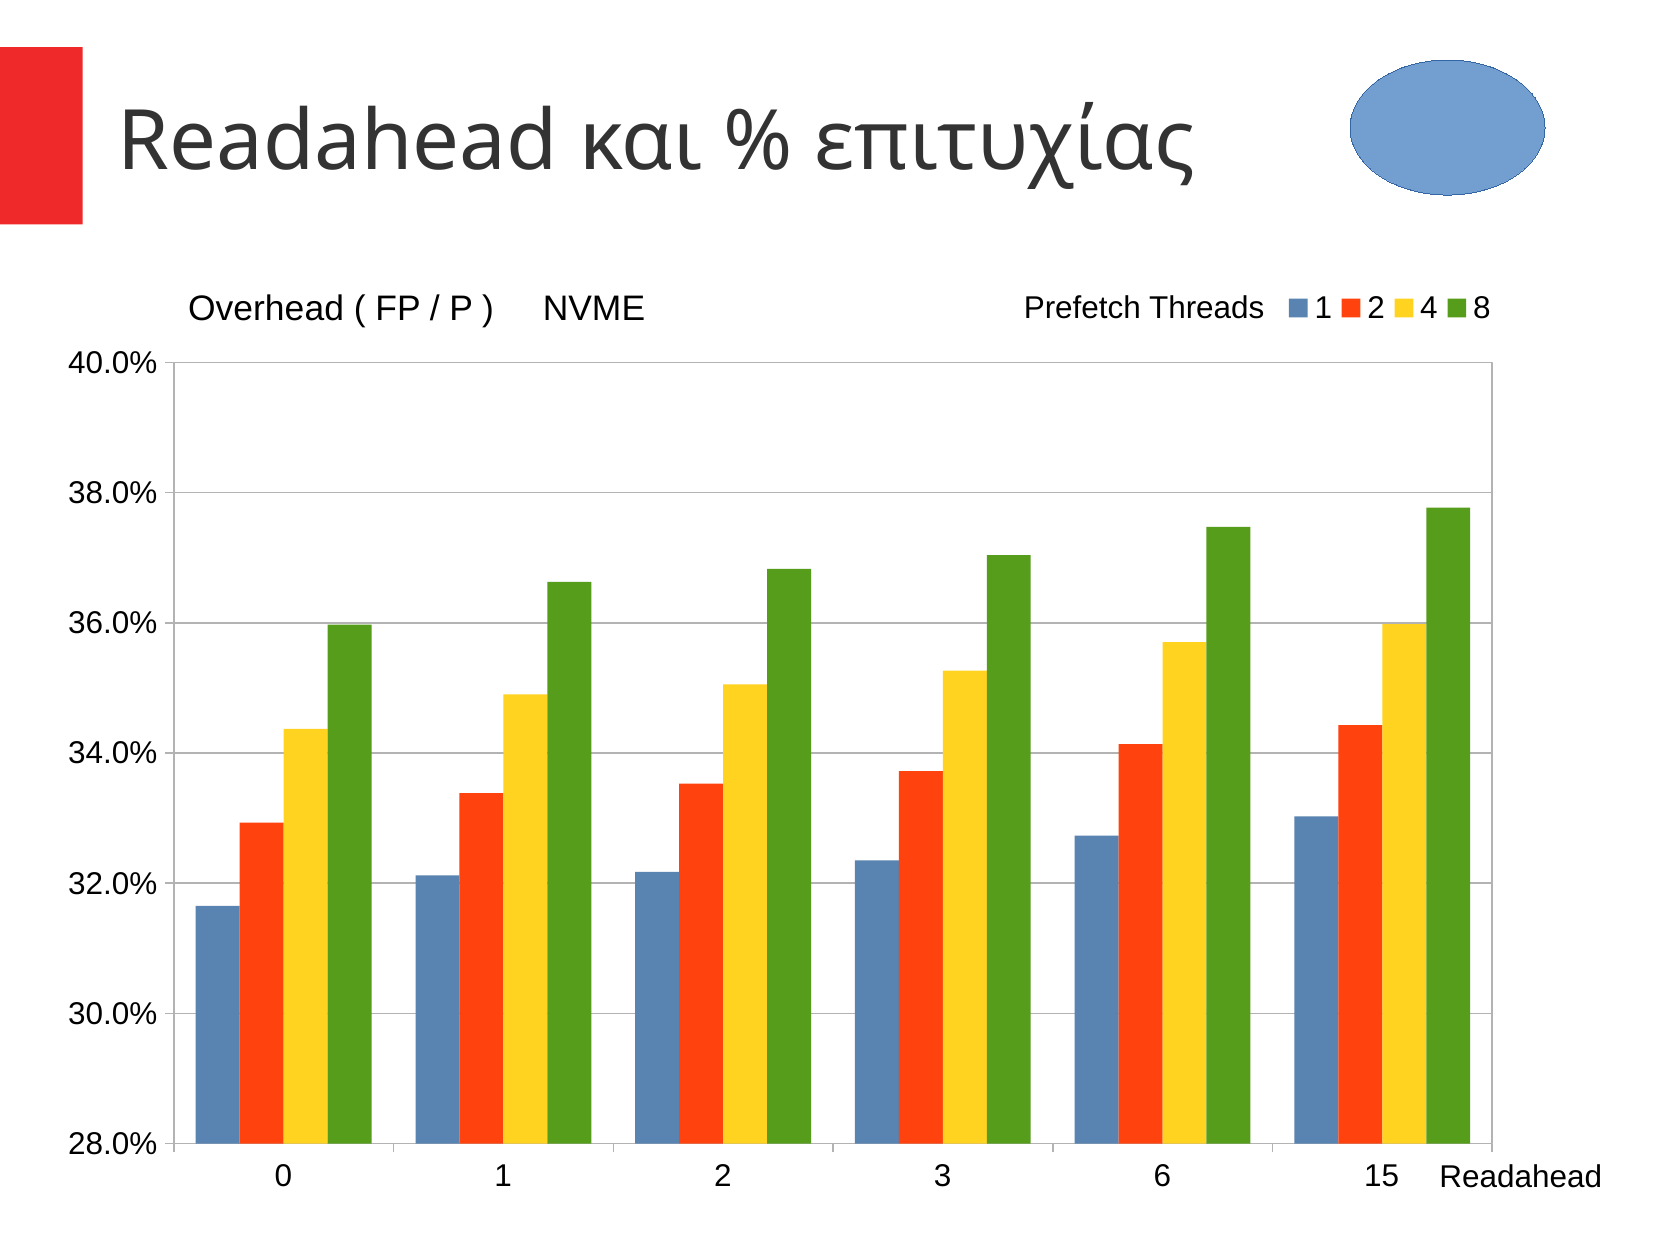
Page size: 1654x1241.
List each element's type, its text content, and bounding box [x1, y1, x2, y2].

text_box [1350, 60, 1546, 196]
picture [52, 249, 1614, 1211]
title Readahead και % επιτυχίας [117, 29, 1605, 245]
